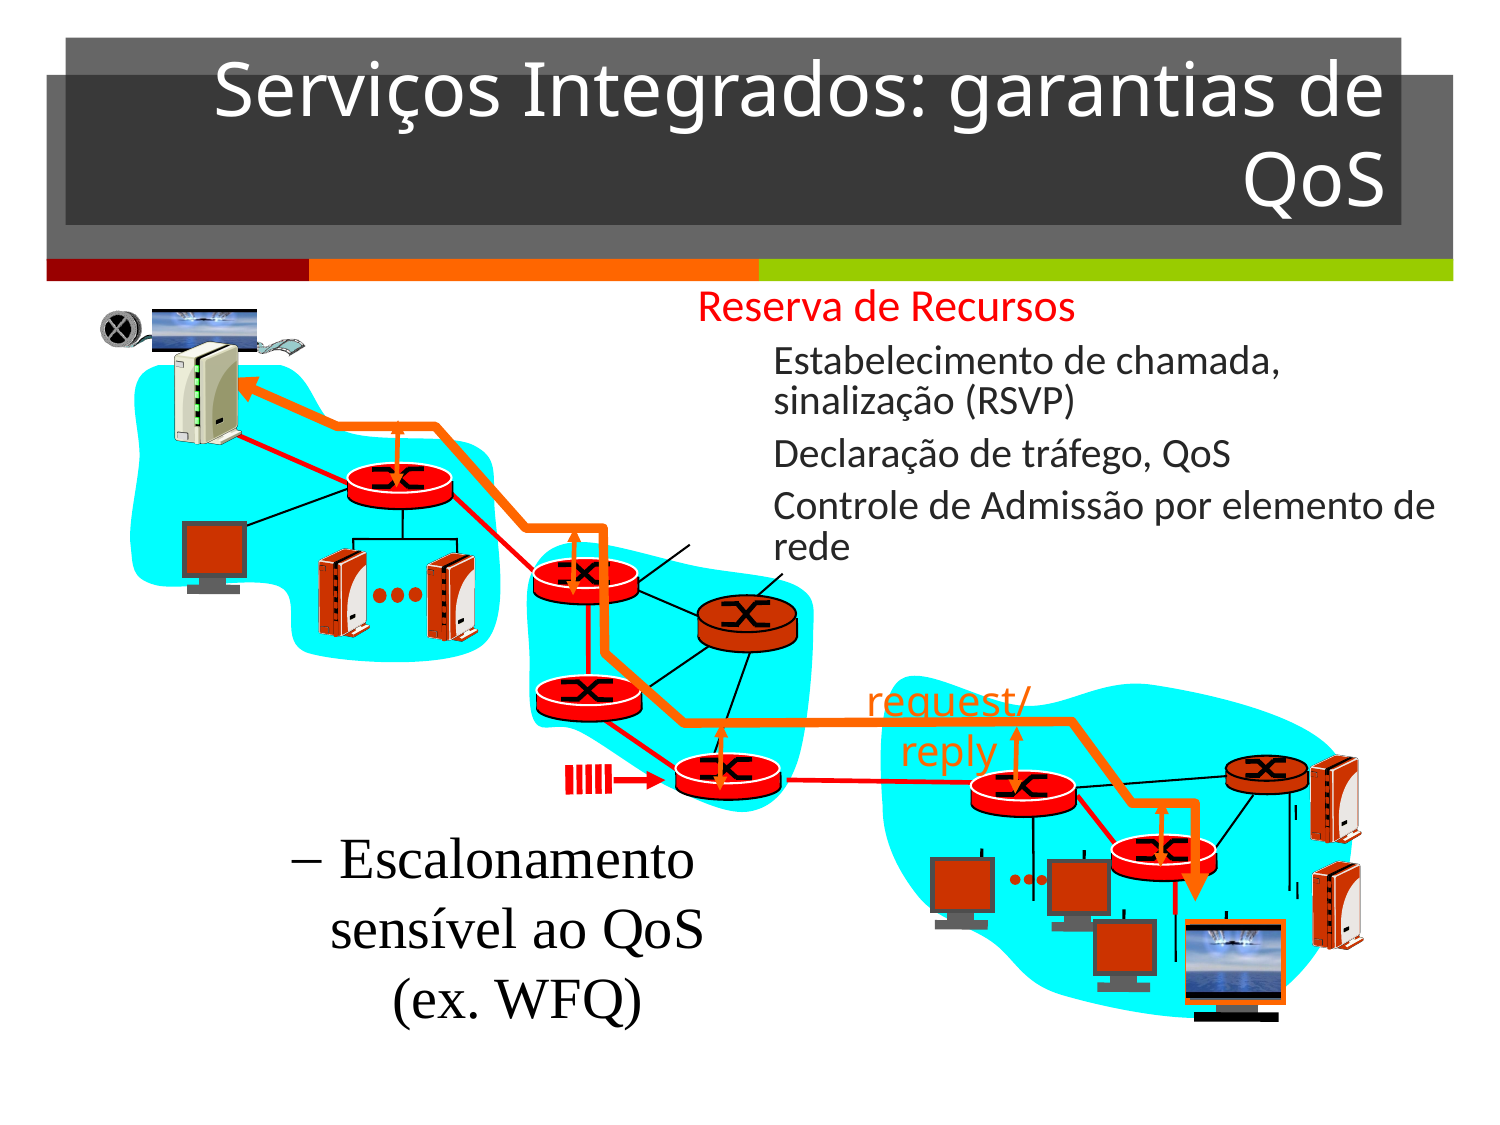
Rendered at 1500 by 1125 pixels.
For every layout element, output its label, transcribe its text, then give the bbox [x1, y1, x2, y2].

text_box [563, 763, 573, 797]
text_box [577, 762, 614, 796]
text_box [455, 440, 495, 485]
list Reserva de Recursos Estabelecimento de chamada, sinalização (RSVP) Declaração de tráfego, QoS Controle de Admissão por elemento de rede [608, 278, 1465, 579]
text_box Escalonamento sensível ao QoS (ex. WFQ) [187, 813, 727, 961]
text_box [609, 559, 814, 718]
text_box [526, 542, 806, 813]
text_box [130, 366, 501, 663]
picture [99, 296, 306, 445]
text_box [140, 298, 303, 340]
text_box [577, 542, 598, 569]
picture [1186, 925, 1281, 998]
text_box [881, 683, 1364, 1018]
text_box [589, 567, 599, 579]
text_box [242, 366, 325, 415]
text_box [242, 351, 288, 363]
title Serviços Integrados: garantias de QoS [65, 37, 1402, 225]
text_box request/ reply [848, 667, 1050, 783]
